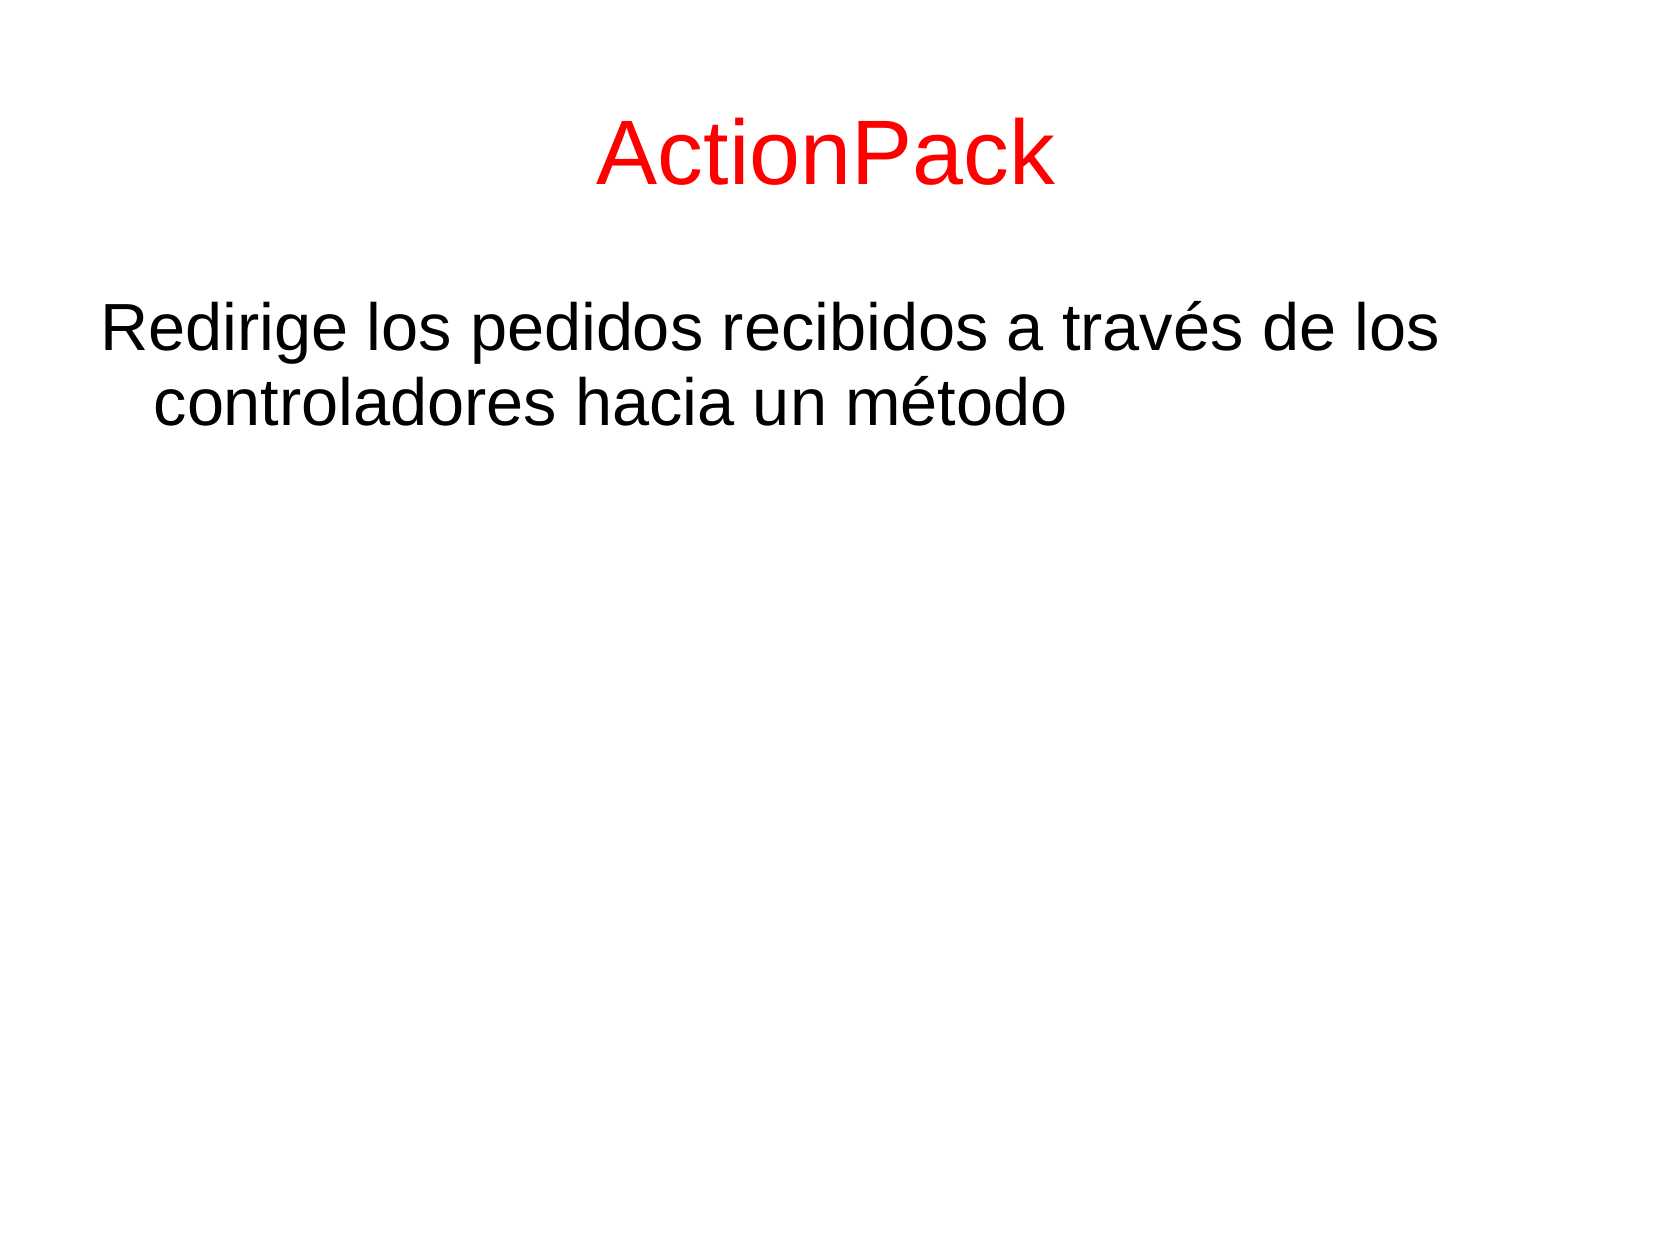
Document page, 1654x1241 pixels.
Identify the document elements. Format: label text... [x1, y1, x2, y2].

title ActionPack [82, 49, 1571, 257]
list Redirige los pedidos recibidos a través de los controladores hacia un método [82, 290, 1571, 1109]
